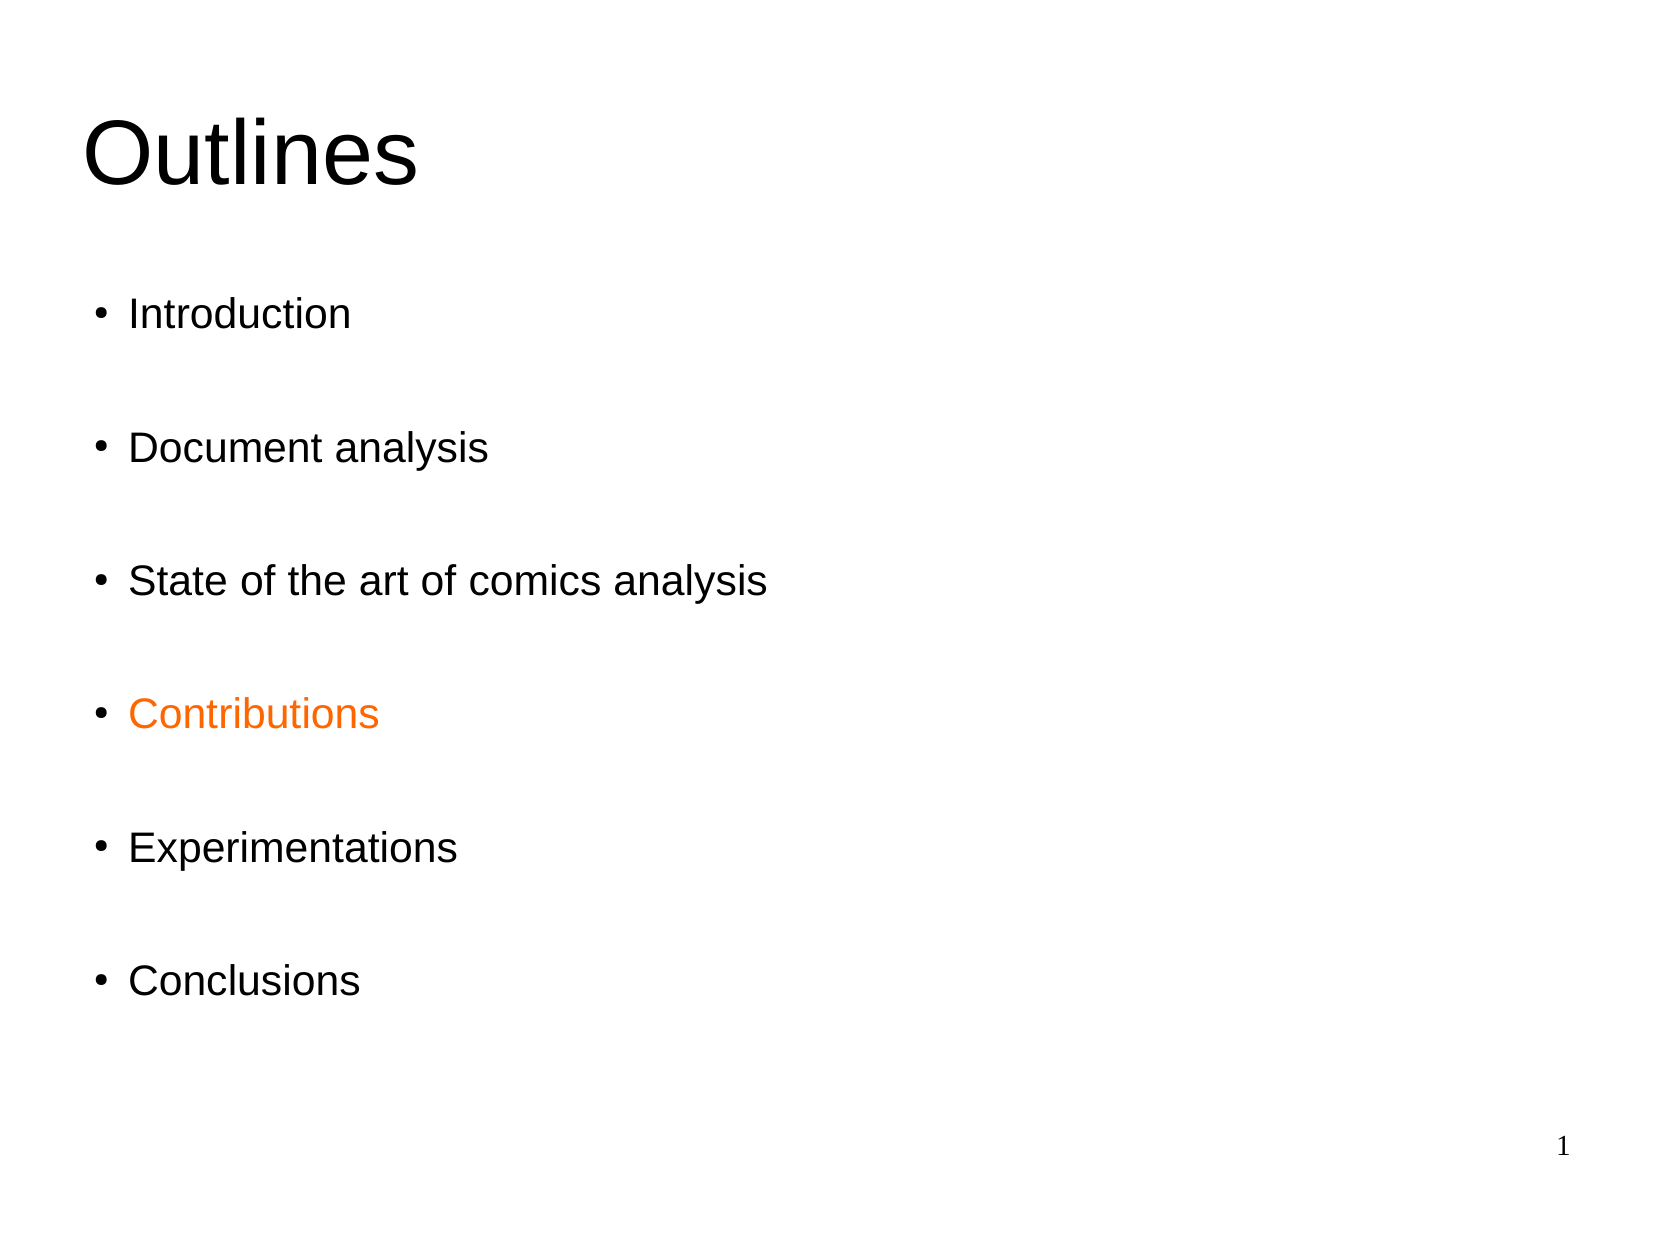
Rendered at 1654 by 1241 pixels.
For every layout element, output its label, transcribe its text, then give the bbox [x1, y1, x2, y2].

title Outlines [82, 49, 1571, 257]
list Introduction Document analysis State of the art of comics analysis Contributions Experimentations Conclusions [82, 290, 863, 1010]
